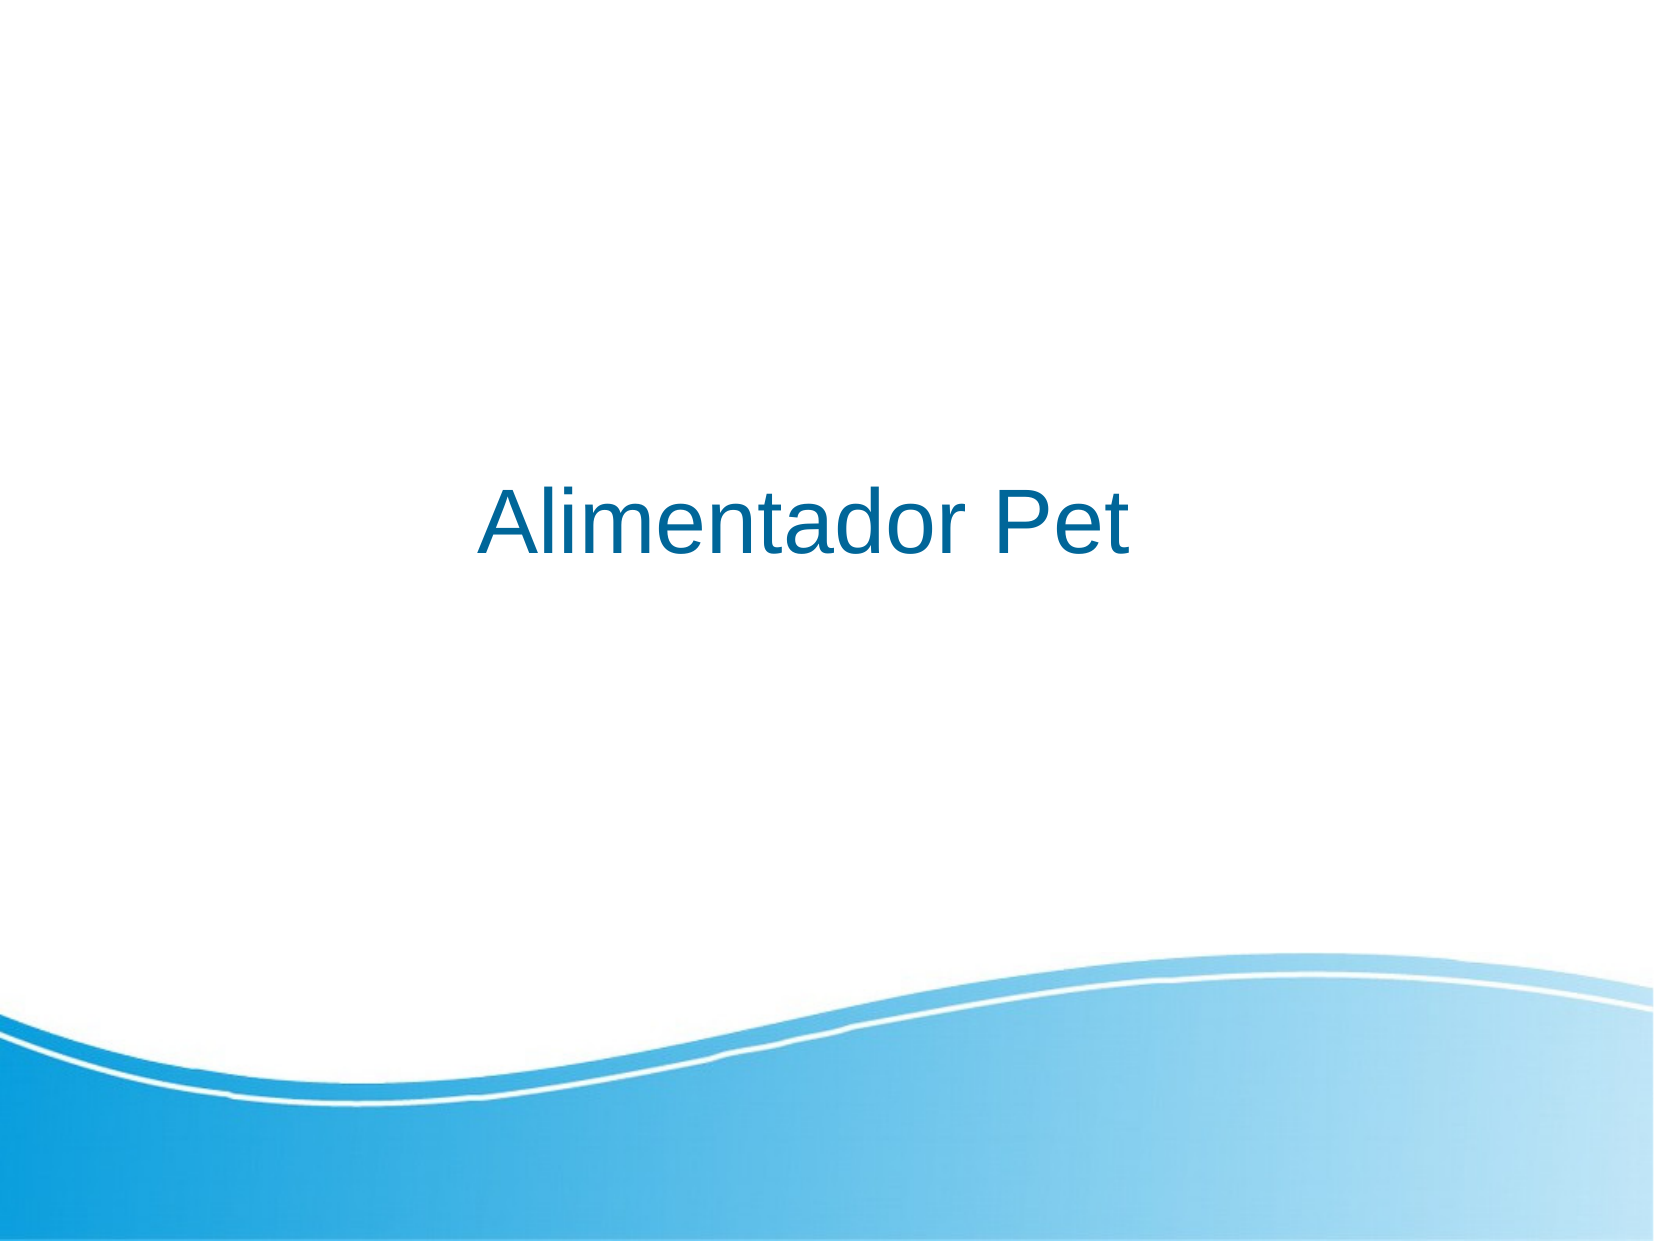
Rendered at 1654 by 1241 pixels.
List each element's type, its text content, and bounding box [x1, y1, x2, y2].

title Alimentador Pet [59, 413, 1549, 621]
